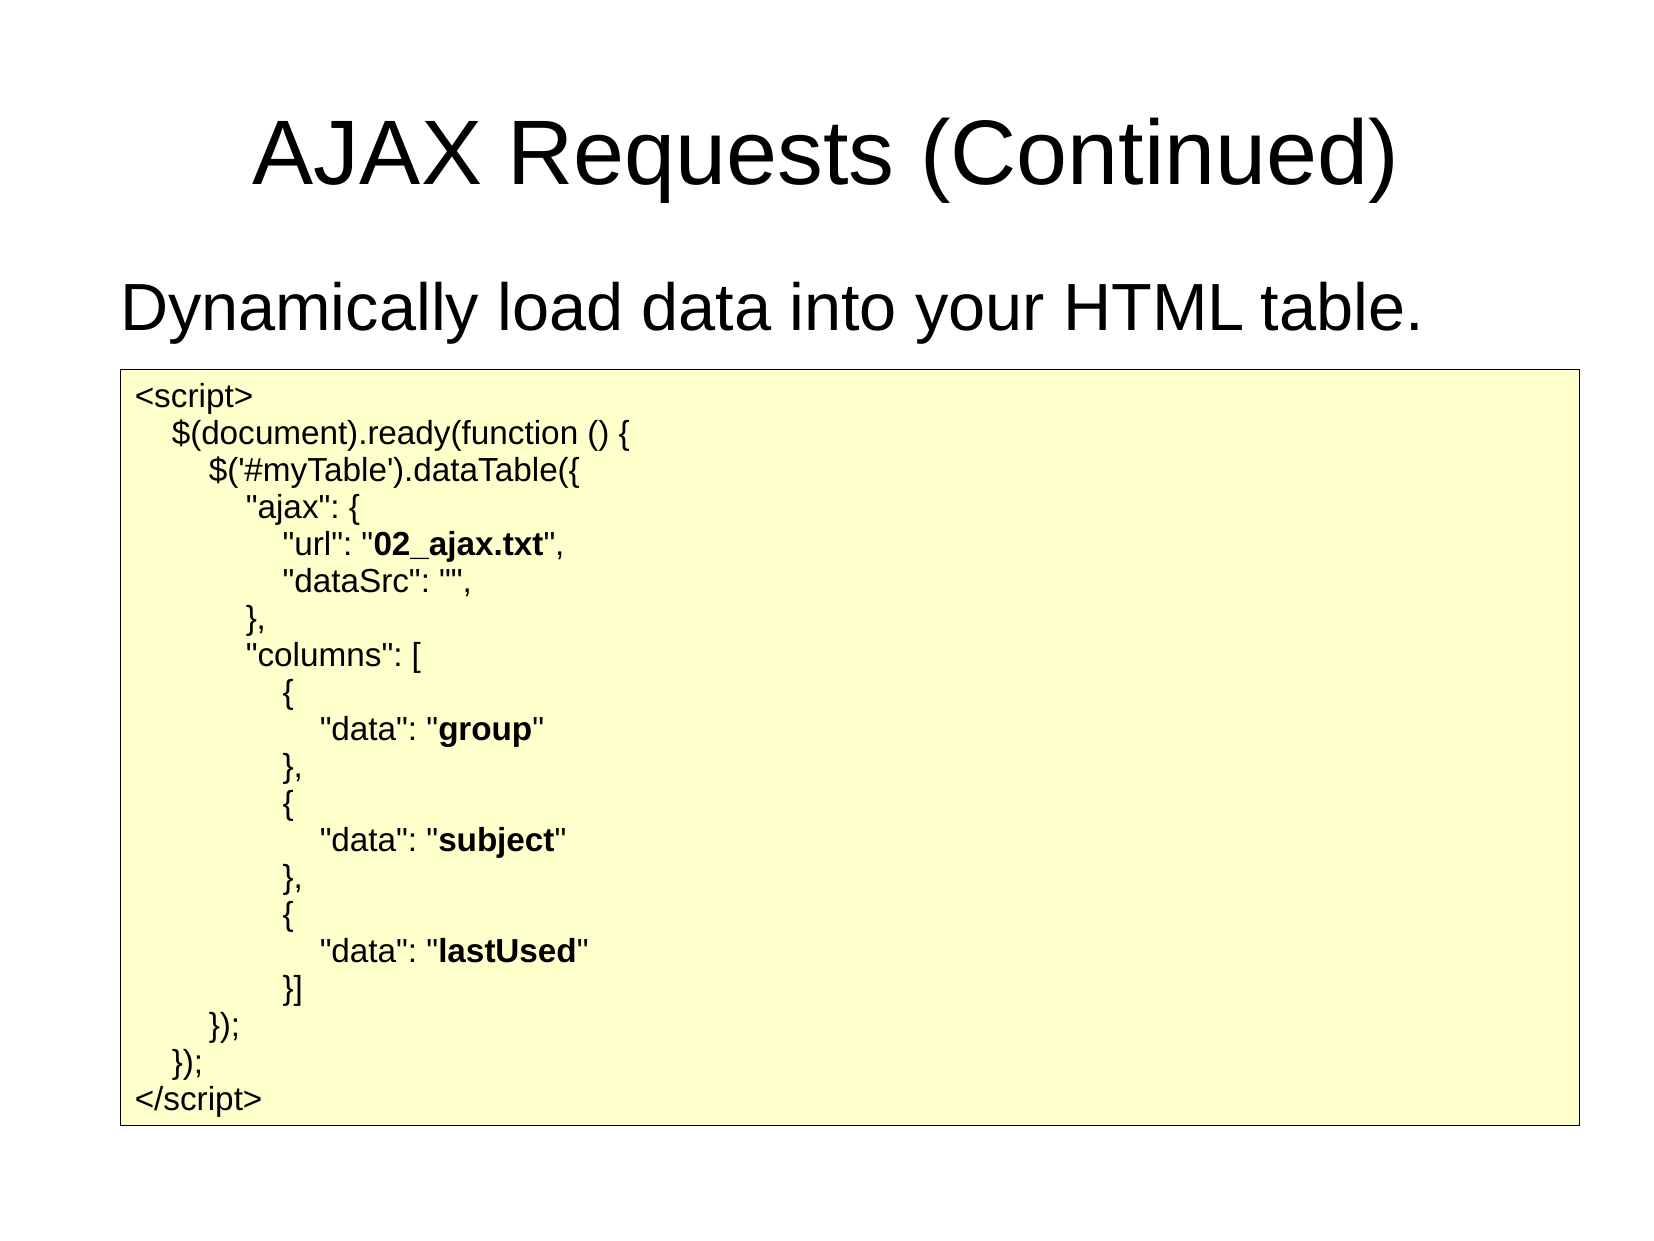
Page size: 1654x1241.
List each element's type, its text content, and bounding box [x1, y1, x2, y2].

title AJAX Requests (Continued) [82, 49, 1571, 257]
text_box <script> $(document).ready(function () { $('#myTable').dataTable({ "ajax": { "url": "02_ajax.txt", "dataSrc": "", }, "columns": [ { "data": "group" }, { "data": "subject" }, { "data": "lastUsed" }] }); }); </script> [120, 369, 1580, 1126]
list Dynamically load data into your HTML table. [49, 270, 1576, 346]
